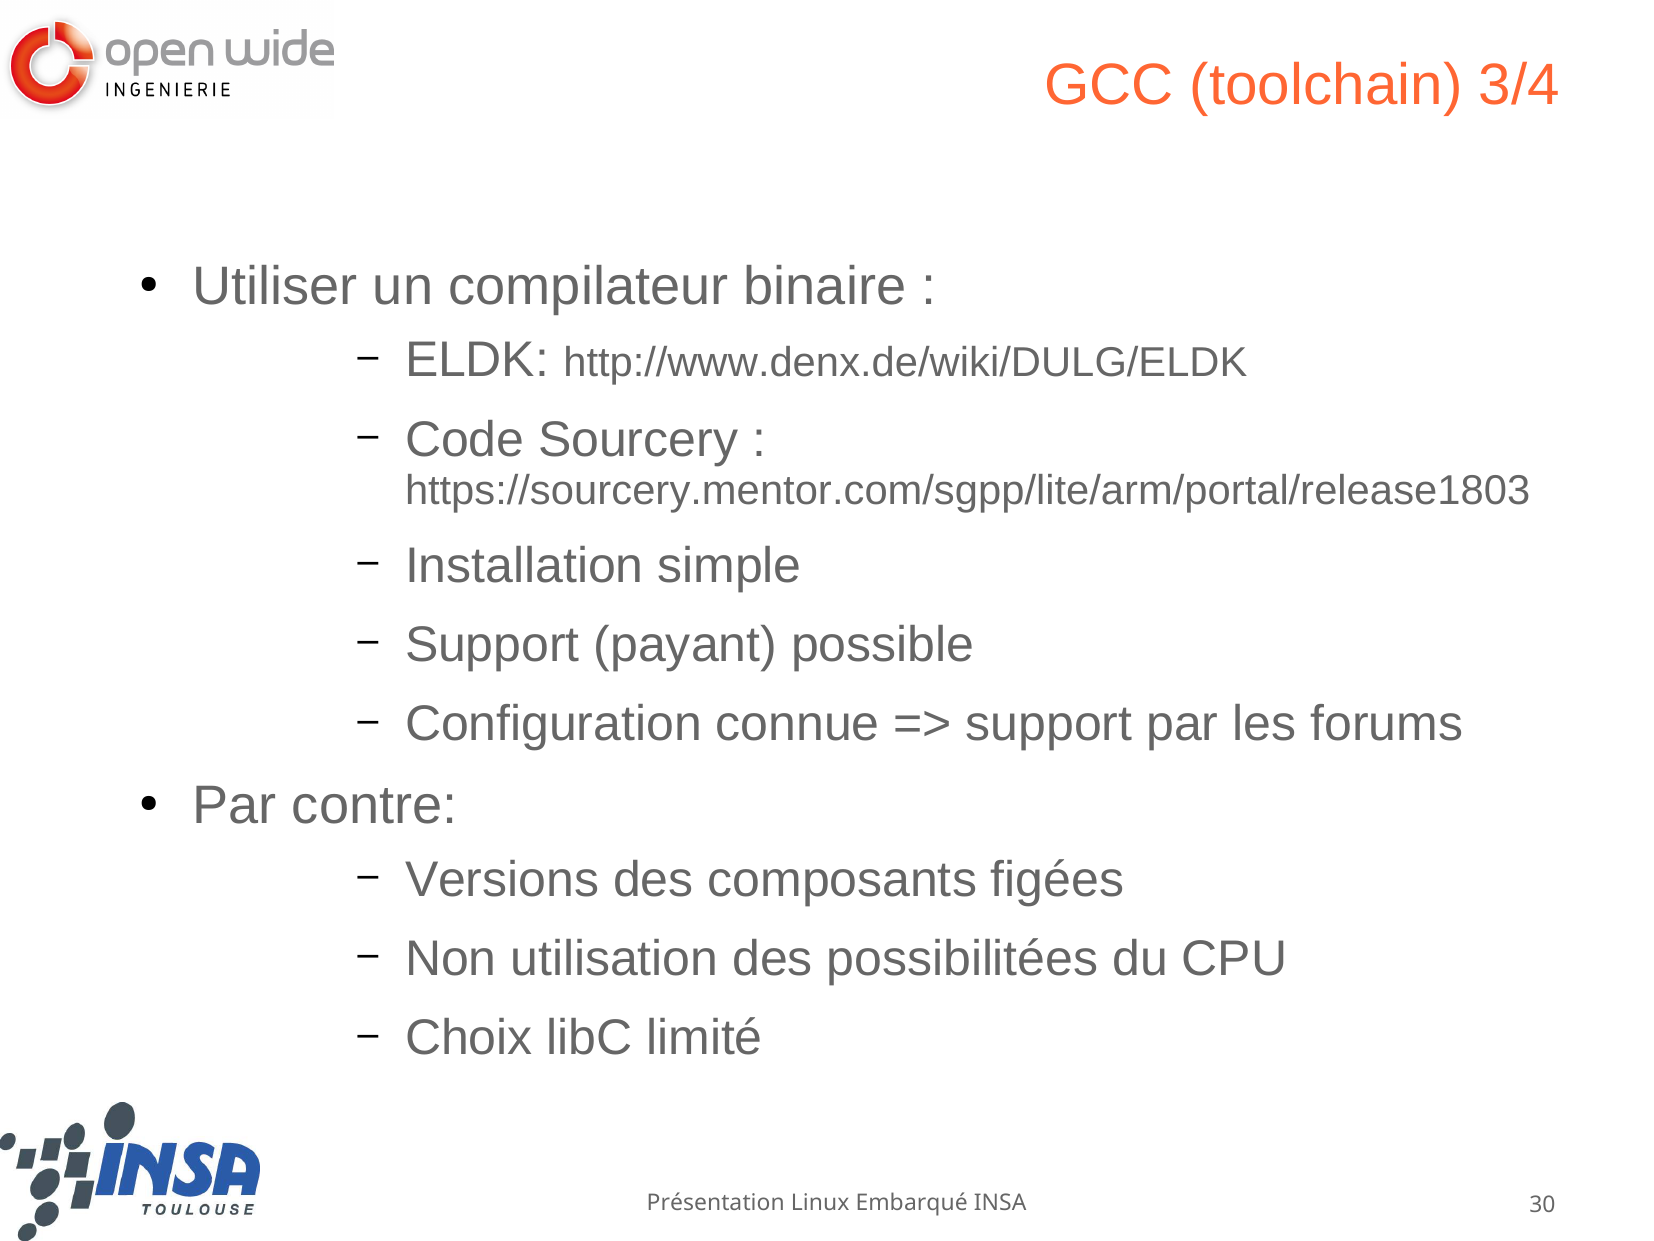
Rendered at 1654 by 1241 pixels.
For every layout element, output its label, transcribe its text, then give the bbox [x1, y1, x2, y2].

picture [0, 1102, 260, 1241]
picture [0, 0, 334, 119]
title GCC (toolchain) 3/4 [602, 12, 1561, 157]
list Utiliser un compilateur binaire : ELDK: http://www.denx.de/wiki/DULG/ELDK Code Sourcery : https://sourcery.mentor.com/sgpp/lite/arm/portal/release1803 Installation simple Support (payant) possible Configuration connue => support par les forums Par contre: Versions des composants figées Non utilisation des possibilitées du CPU Choix libC limité [121, 255, 1534, 1127]
